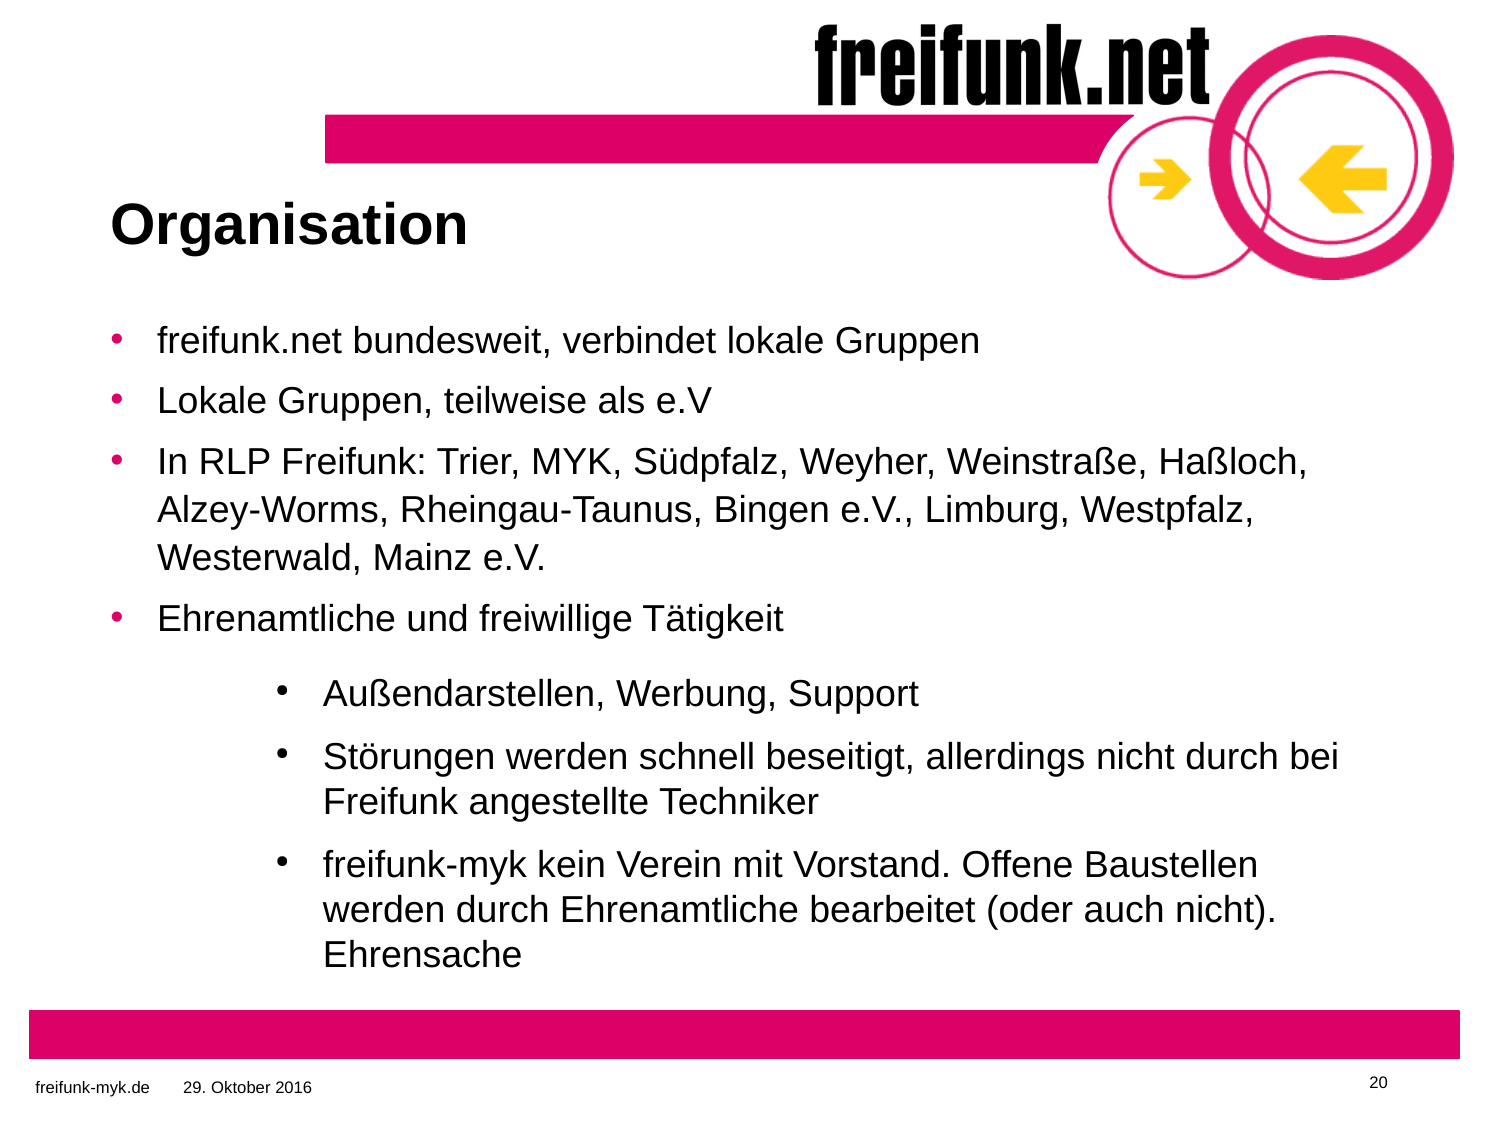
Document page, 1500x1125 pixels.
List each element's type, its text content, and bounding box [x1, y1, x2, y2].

list freifunk.net bundesweit, verbindet lokale Gruppen Lokale Gruppen, teilweise als e.V In RLP Freifunk: Trier, MYK, Südpfalz, Weyher, Weinstraße, Haßloch, Alzey-Worms, Rheingau-Taunus, Bingen e.V., Limburg, Westpfalz, Westerwald, Mainz e.V. Ehrenamtliche und freiwillige Tätigkeit Außendarstellen, Werbung, Support Störungen werden schnell beseitigt, allerdings nicht durch bei Freifunk angestellte Techniker freifunk-myk kein Verein mit Vorstand. Offene Baustellen werden durch Ehrenamtliche bearbeitet (oder auch nicht). Ehrensache [110, 312, 1392, 1000]
title Organisation [110, 160, 1093, 282]
picture [816, 24, 1454, 280]
